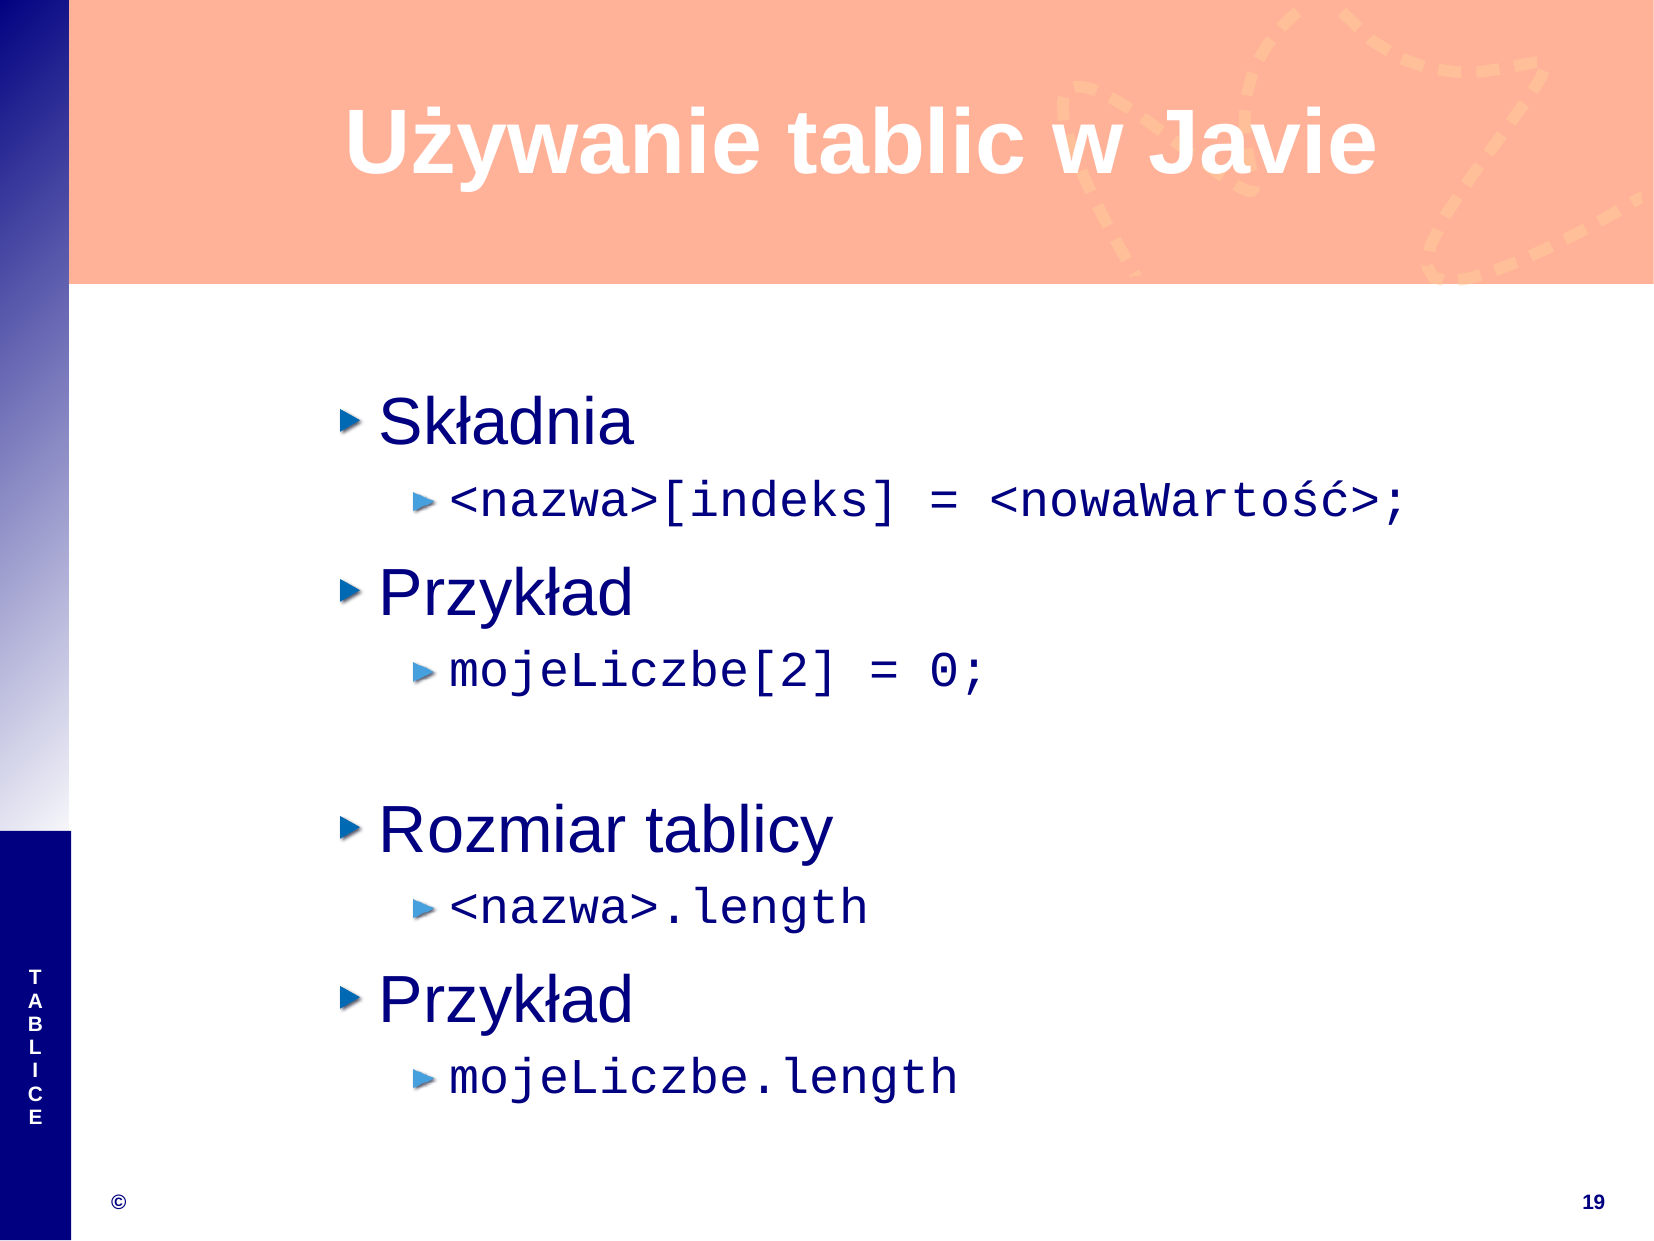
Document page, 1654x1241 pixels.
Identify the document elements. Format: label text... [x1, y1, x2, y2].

list Składnia <nazwa>[indeks] = <nowaWartość>; Przykład mojeLiczbe[2] = 0; Rozmiar tablicy <nazwa>.length Przykład mojeLiczbe.length [308, 384, 1417, 1097]
title Używanie tablic w Javie [70, 37, 1654, 246]
text_box T A B L I C E [0, 830, 71, 1241]
